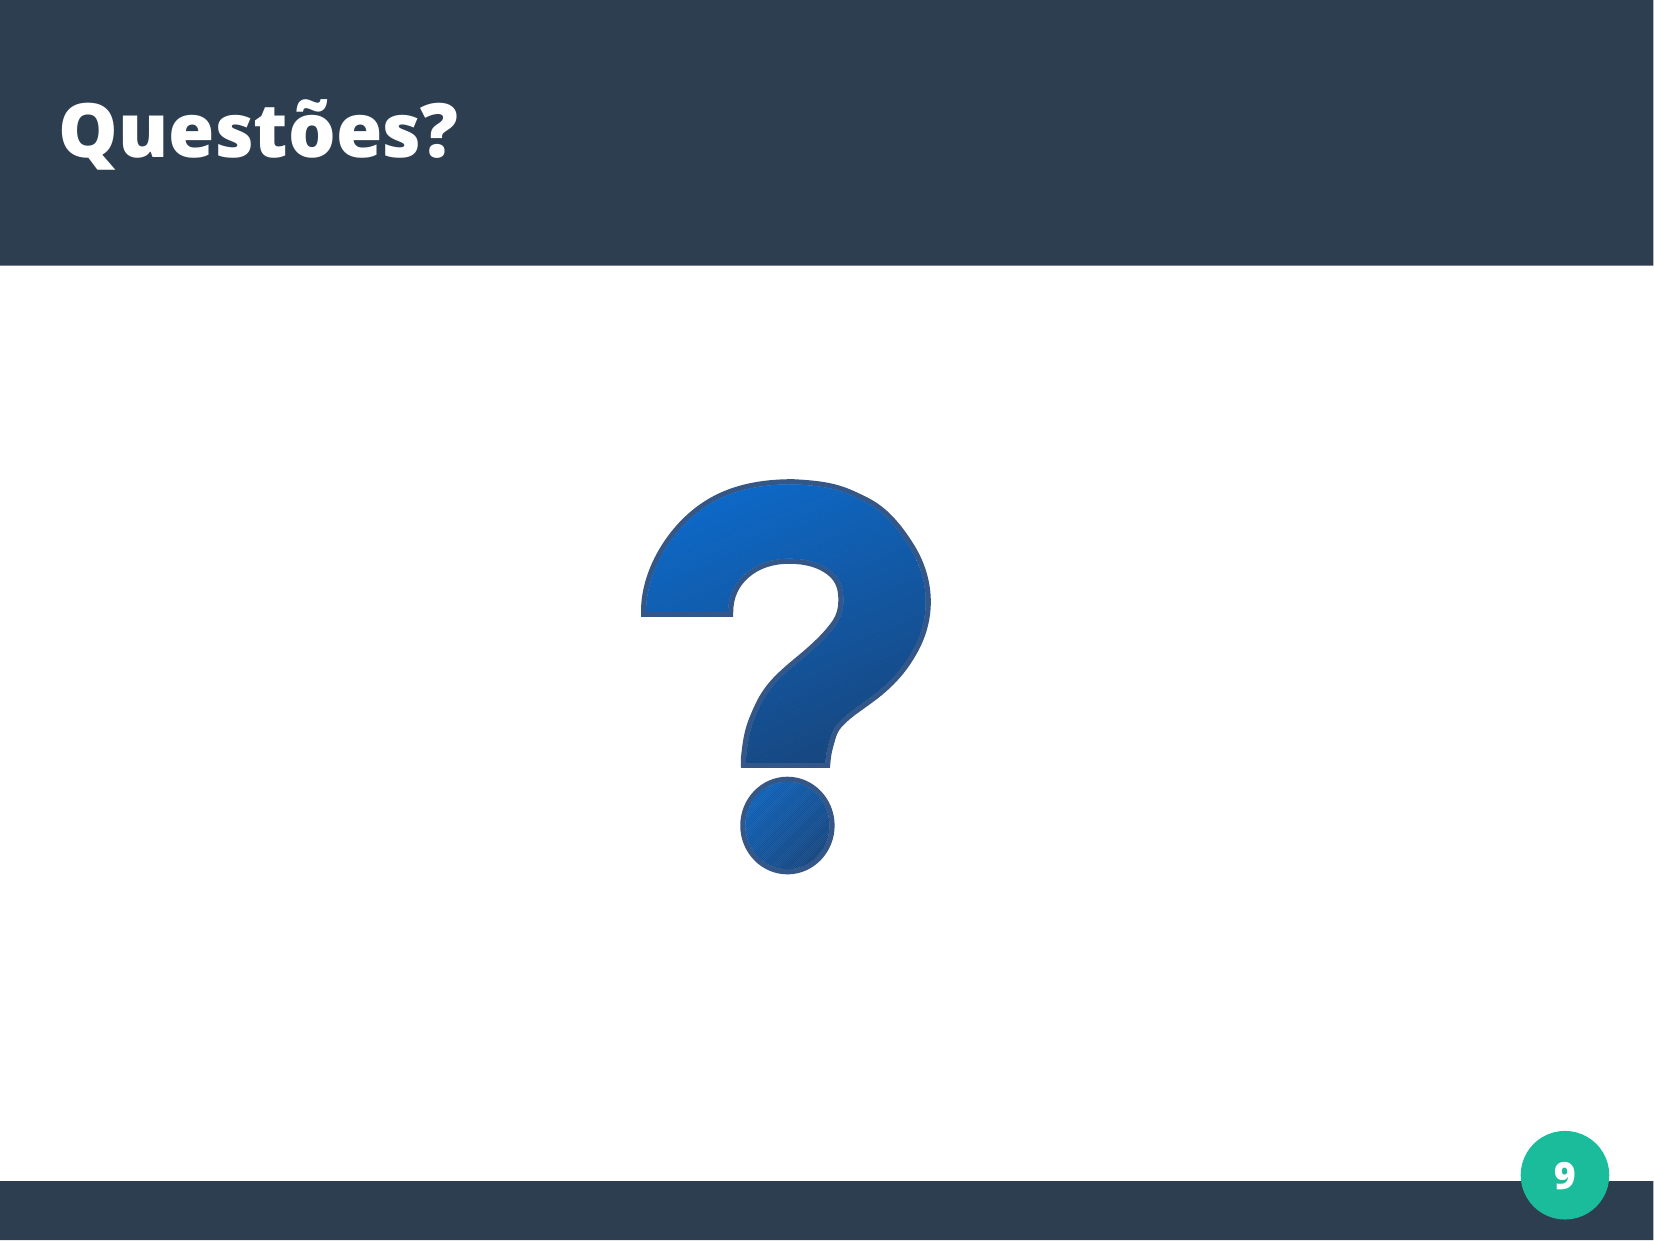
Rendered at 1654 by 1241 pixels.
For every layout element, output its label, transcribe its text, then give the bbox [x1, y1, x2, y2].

title Questões? [59, 49, 1595, 207]
picture [525, 405, 1070, 950]
